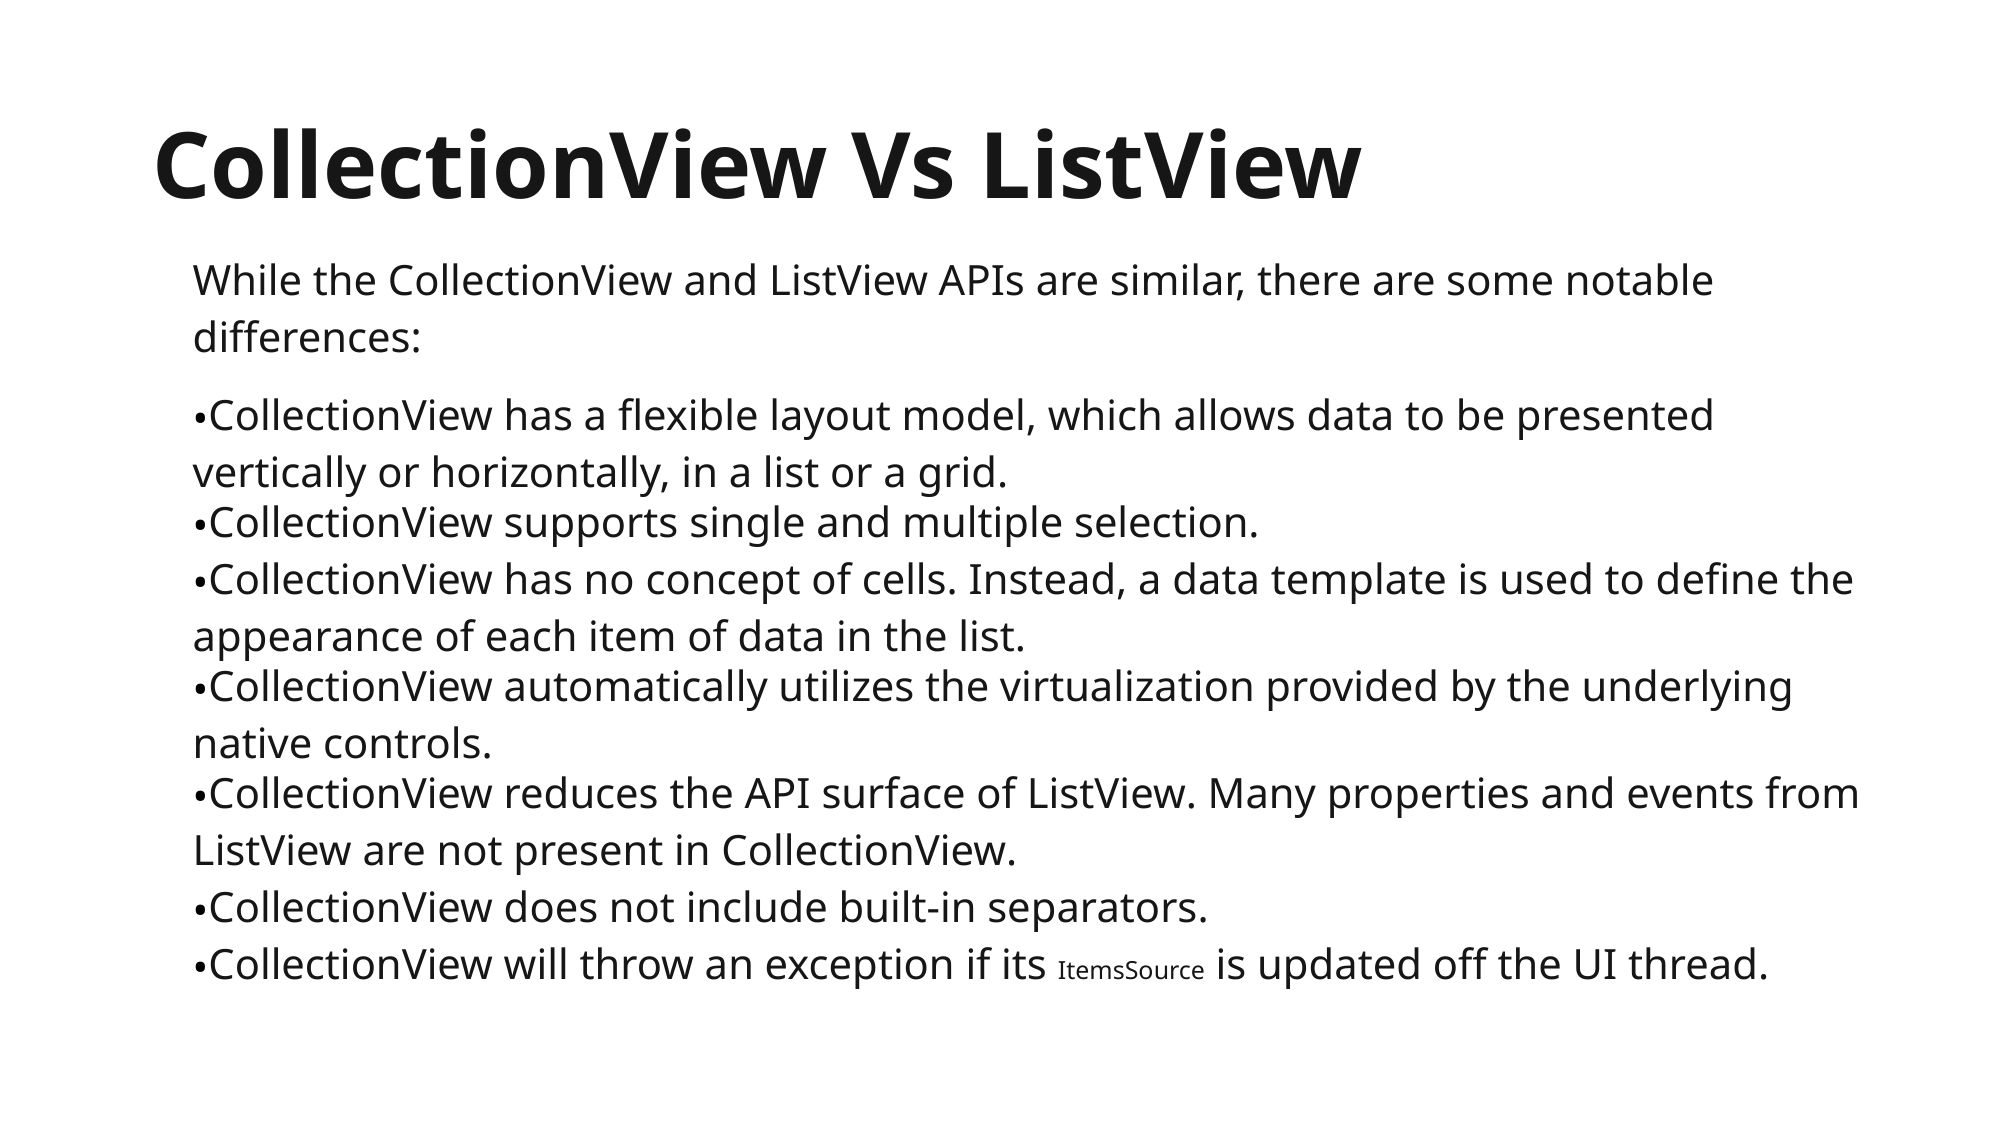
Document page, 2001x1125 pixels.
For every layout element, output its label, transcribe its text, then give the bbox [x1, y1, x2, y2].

list While the CollectionView and ListView APIs are similar, there are some notable differences: CollectionView has a flexible layout model, which allows data to be presented vertically or horizontally, in a list or a grid. CollectionView supports single and multiple selection. CollectionView has no concept of cells. Instead, a data template is used to define the appearance of each item of data in the list. CollectionView automatically utilizes the virtualization provided by the underlying native controls. CollectionView reduces the API surface of ListView. Many properties and events from ListView are not present in CollectionView. CollectionView does not include built-in separators. CollectionView will throw an exception if its ItemsSource is updated off the UI thread. [153, 290, 1879, 1039]
title CollectionView Vs ListView [137, 59, 1863, 278]
